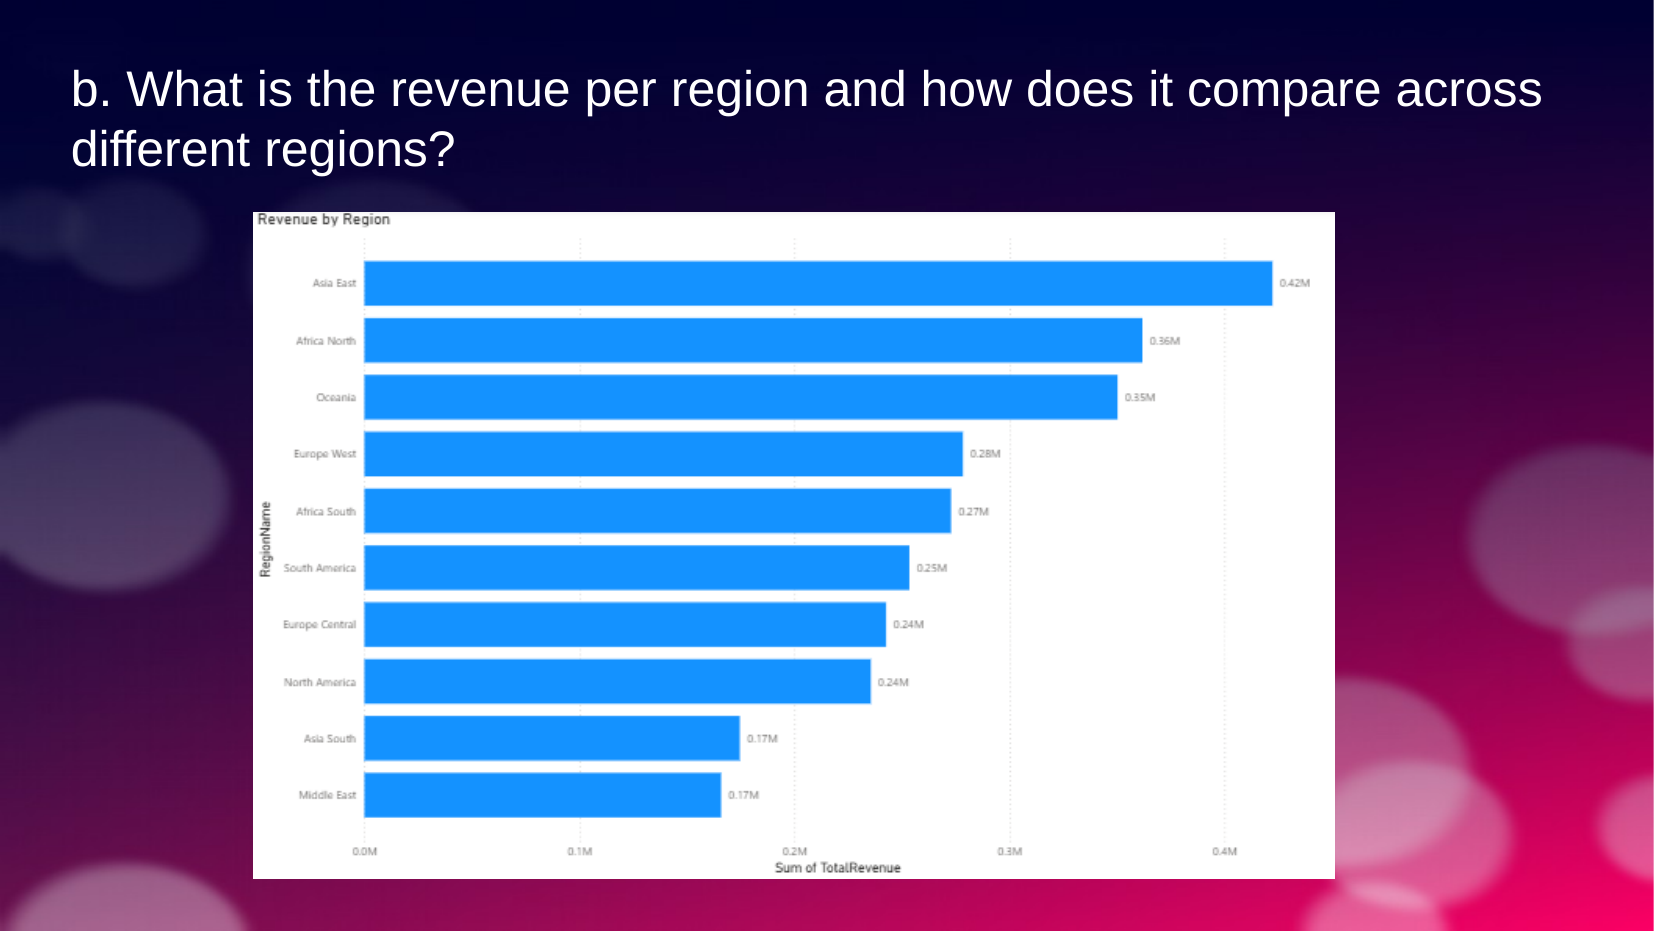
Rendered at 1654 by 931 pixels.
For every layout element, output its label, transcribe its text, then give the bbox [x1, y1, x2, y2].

list b. What is the revenue per region and how does it compare across different regions? [70, 56, 1559, 532]
picture [253, 212, 1335, 879]
